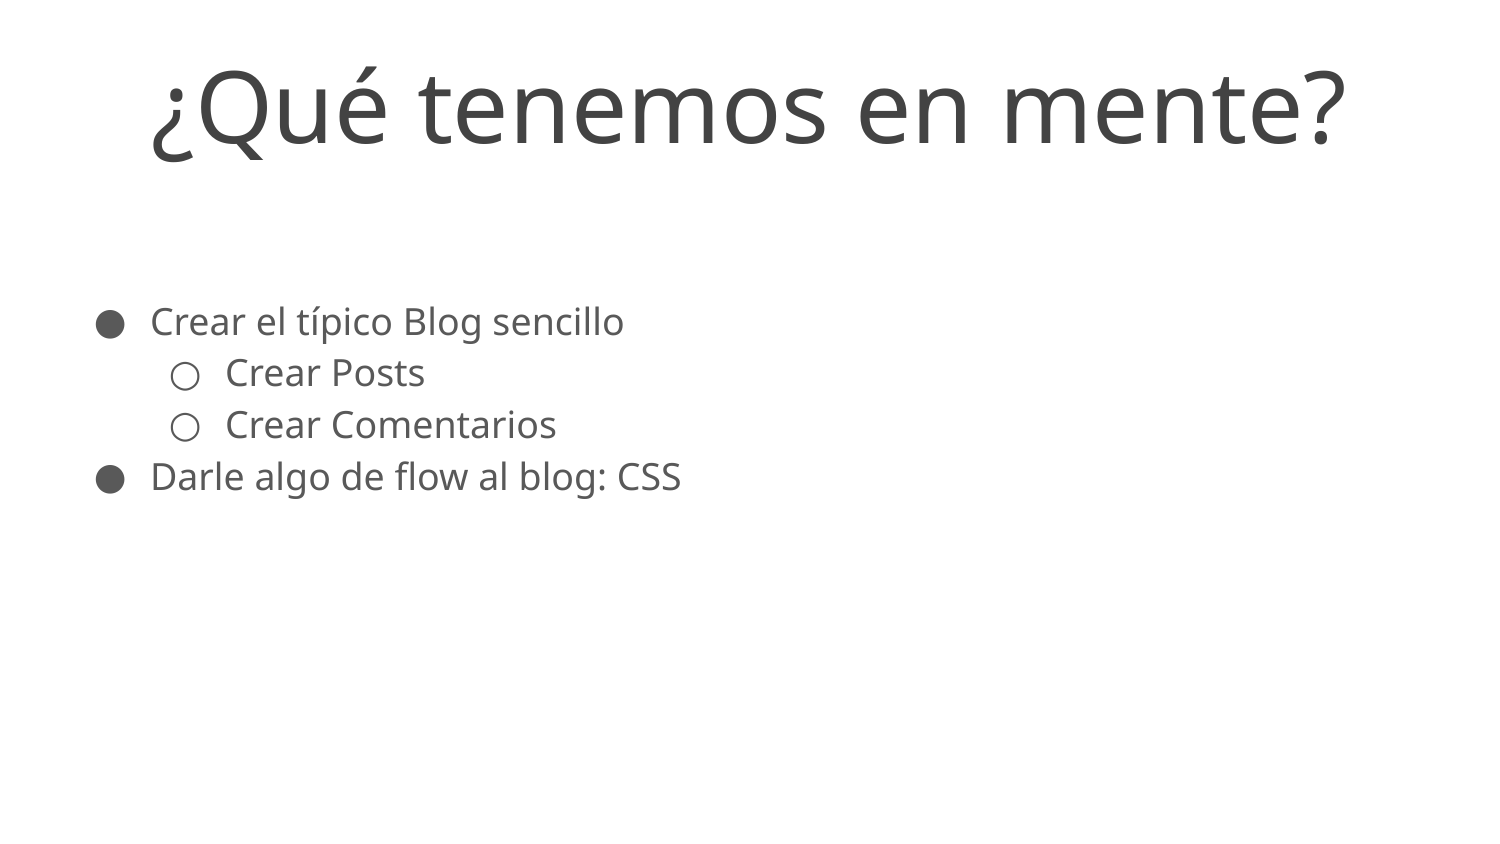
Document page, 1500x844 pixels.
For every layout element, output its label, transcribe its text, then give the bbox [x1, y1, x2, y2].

list Crear el típico Blog sencillo Crear Posts Crear Comentarios Darle algo de flow al blog: CSS [75, 197, 1425, 797]
title ¿Qué tenemos en mente? [75, 33, 1425, 175]
